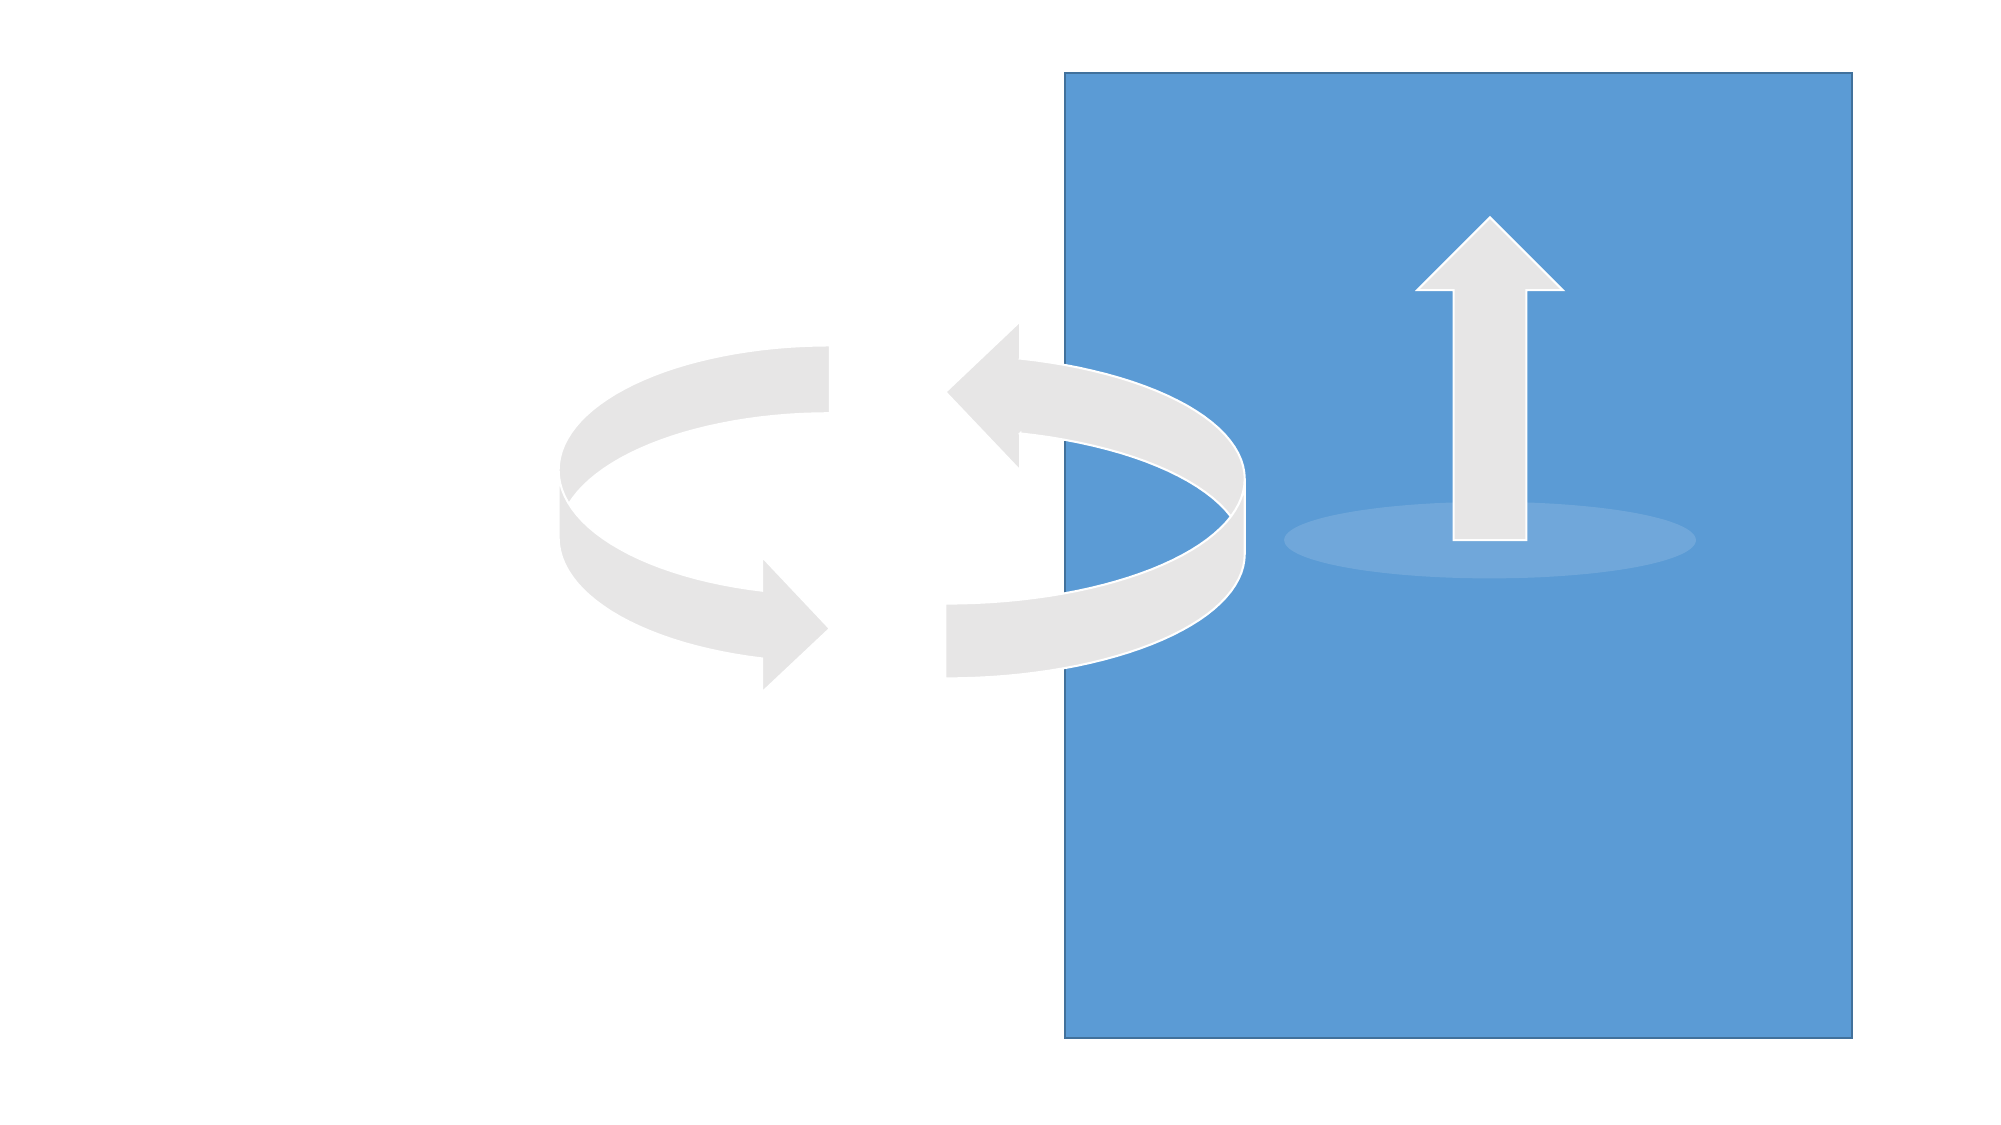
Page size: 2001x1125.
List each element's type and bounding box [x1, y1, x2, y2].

text_box [558, 345, 830, 693]
text_box [945, 73, 1852, 1038]
